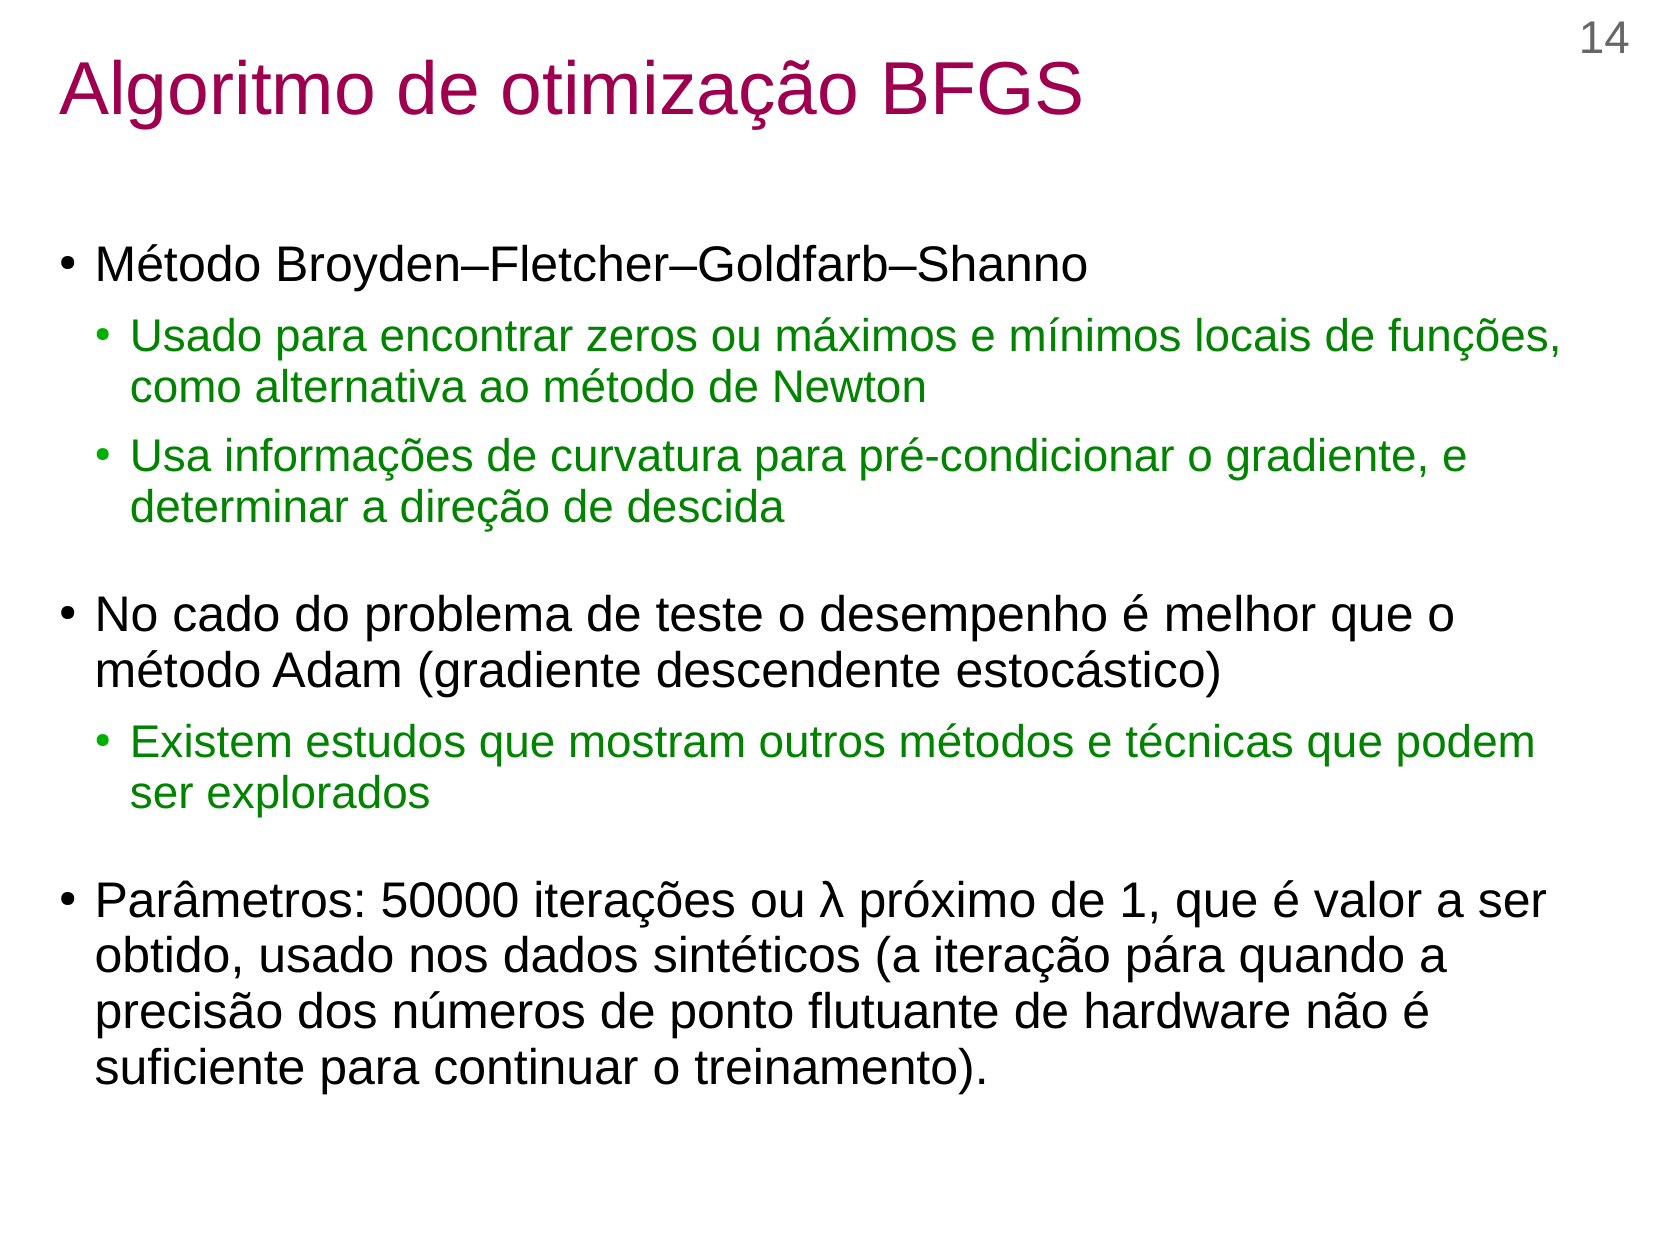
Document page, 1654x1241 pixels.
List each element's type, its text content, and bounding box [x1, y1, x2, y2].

title Algoritmo de otimização BFGS [59, 29, 1595, 148]
list Método Broyden–Fletcher–Goldfarb–Shanno Usado para encontrar zeros ou máximos e mínimos locais de funções, como alternativa ao método de Newton Usa informações de curvatura para pré-condicionar o gradiente, e determinar a direção de descida No cado do problema de teste o desempenho é melhor que o método Adam (gradiente descendente estocástico) Existem estudos que mostram outros métodos e técnicas que podem ser explorados Parâmetros: 50000 iterações ou λ próximo de 1, que é valor a ser obtido, usado nos dados sintéticos (a iteração pára quando a precisão dos números de ponto flutuante de hardware não é suficiente para continuar o treinamento). [59, 236, 1595, 1211]
